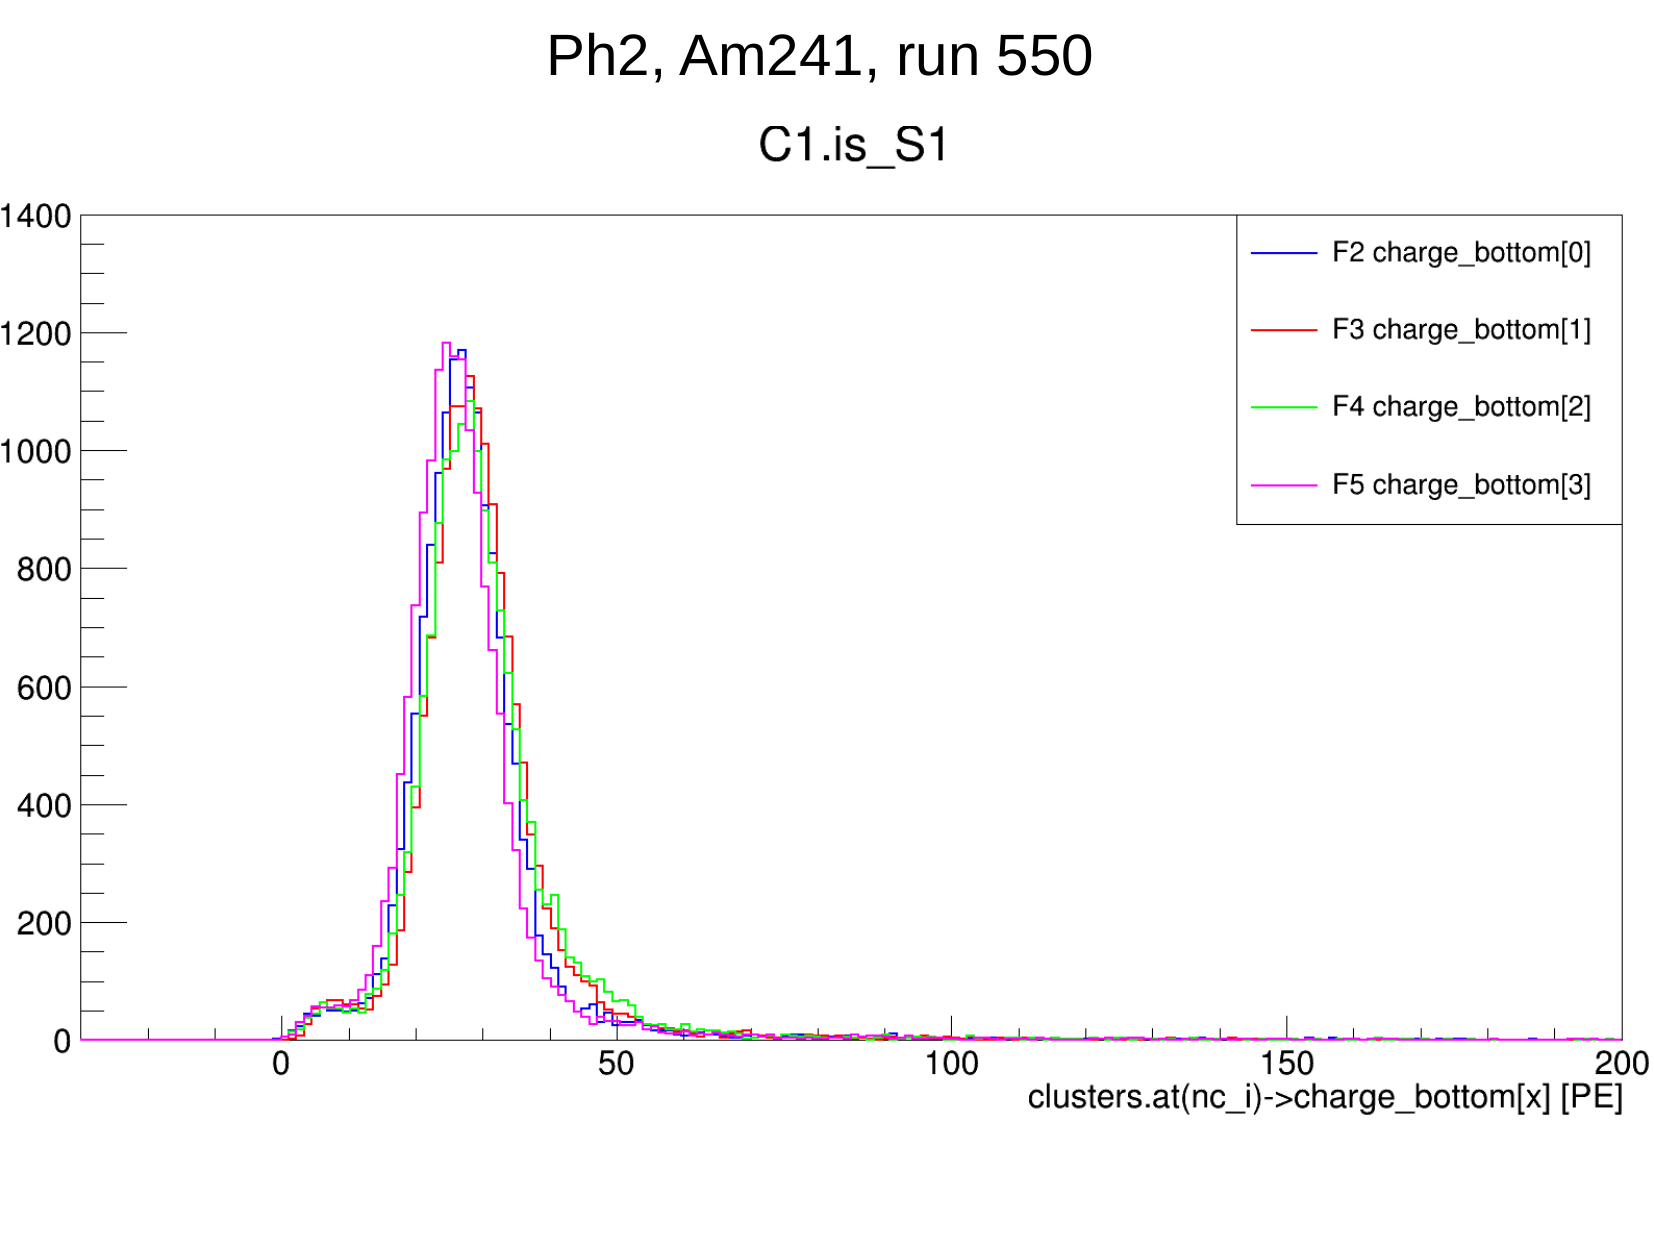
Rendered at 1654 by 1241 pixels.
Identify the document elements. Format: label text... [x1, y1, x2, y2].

picture [0, 126, 1654, 1121]
text_box Ph2, Am241, run 550 [480, 14, 1162, 126]
